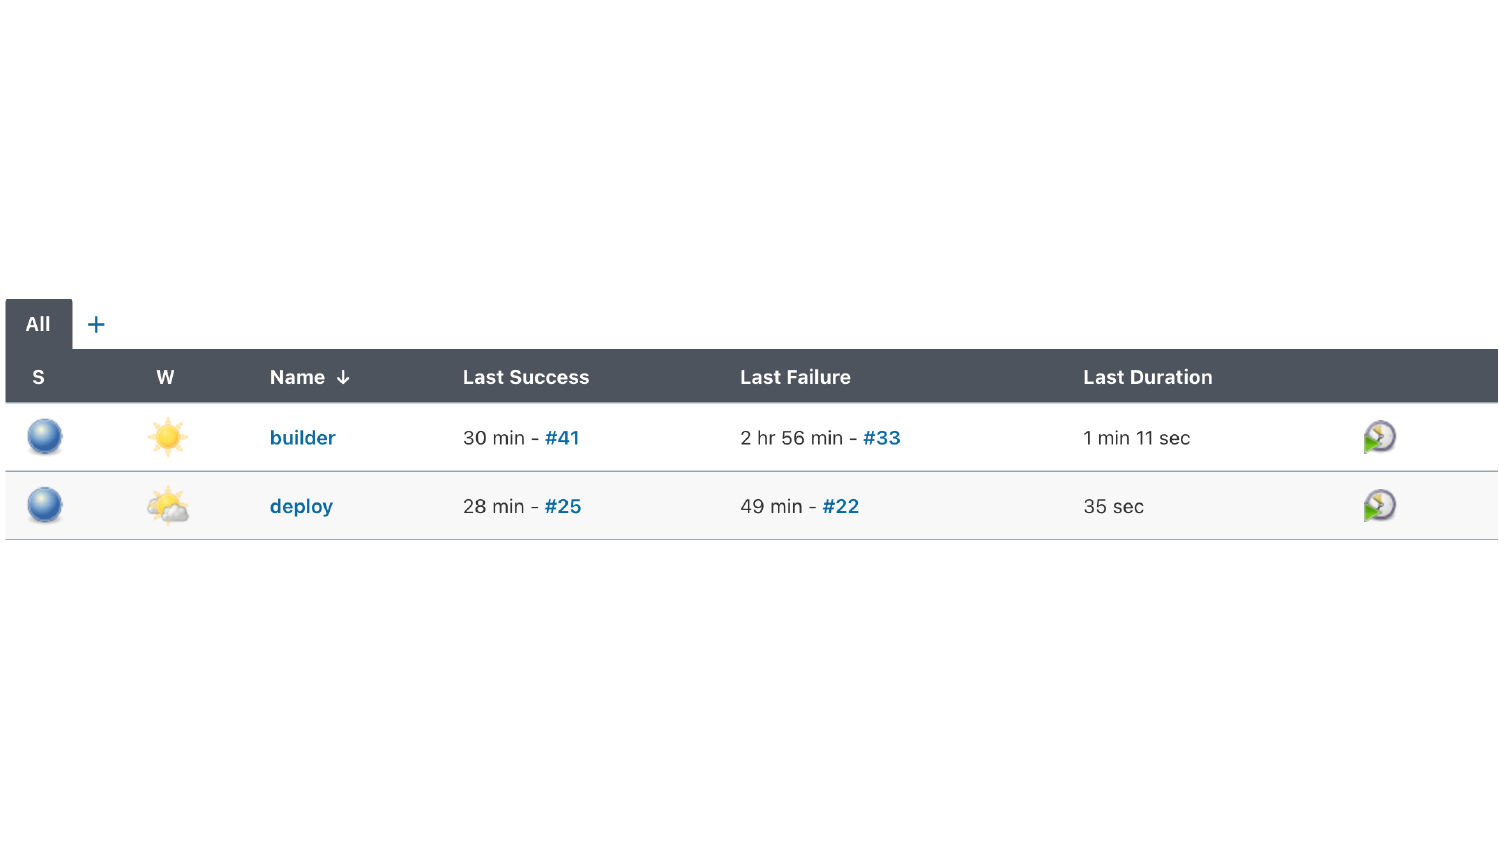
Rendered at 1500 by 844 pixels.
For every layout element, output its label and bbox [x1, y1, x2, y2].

picture [1, 299, 1500, 541]
